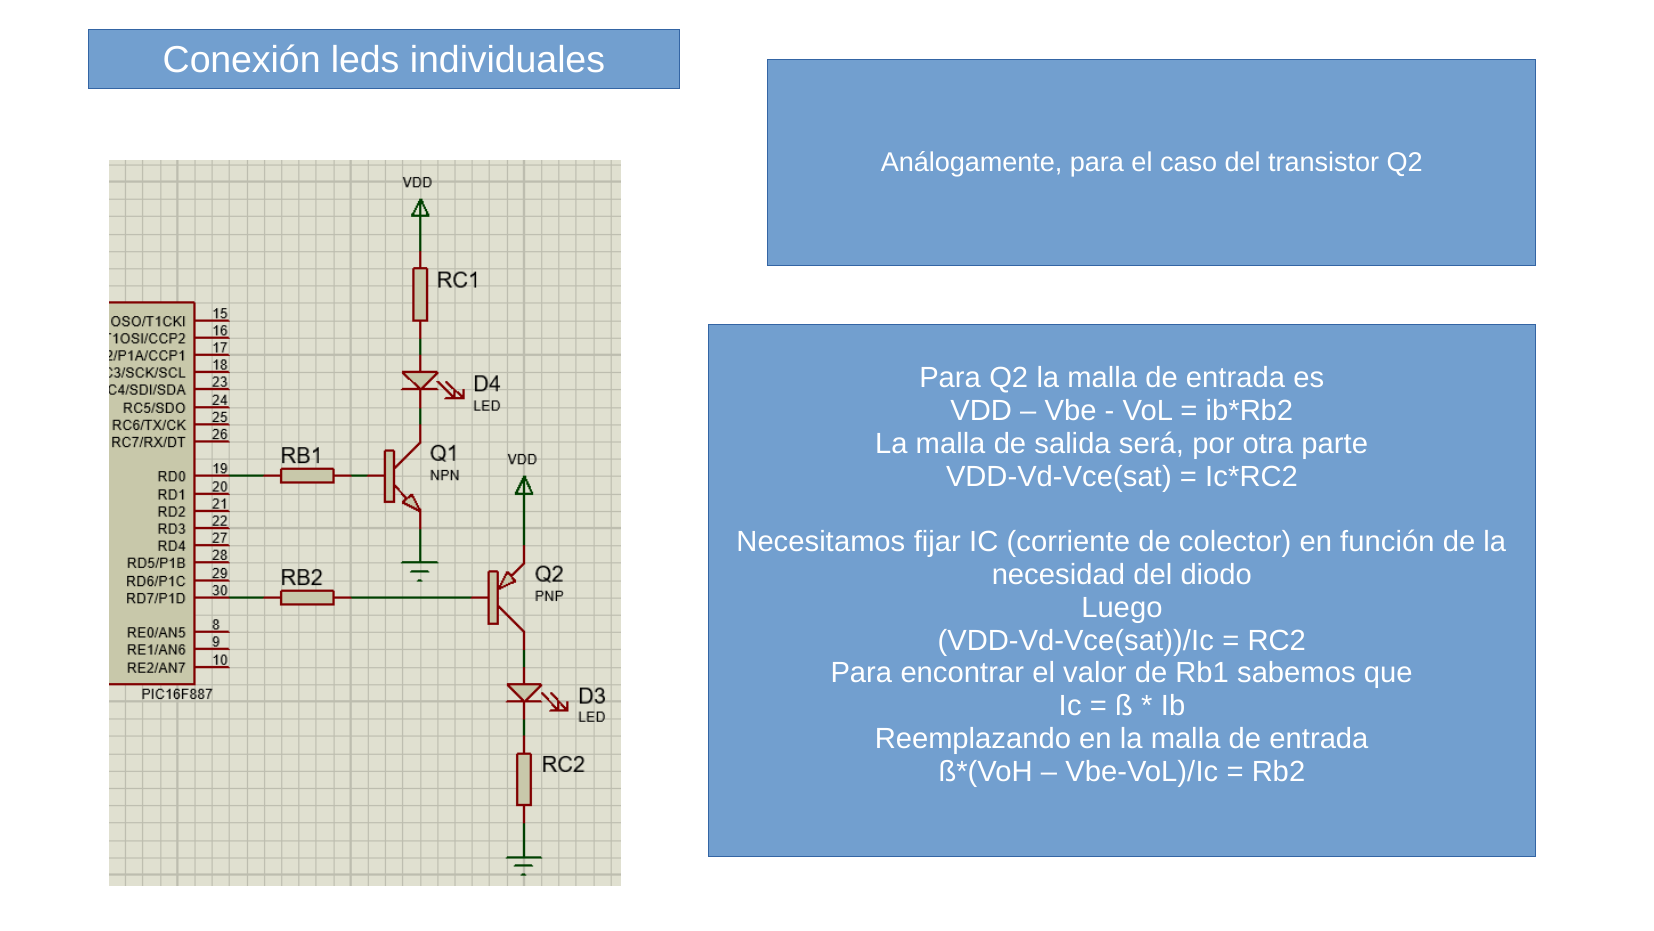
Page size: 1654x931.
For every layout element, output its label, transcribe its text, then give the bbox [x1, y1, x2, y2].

text_box Para Q2 la malla de entrada es VDD – Vbe - VoL = ib*Rb2 La malla de salida será, por otra parte VDD-Vd-Vce(sat) = Ic*RC2 Necesitamos fijar IC (corriente de colector) en función de la necesidad del diodo Luego (VDD-Vd-Vce(sat))/Ic = RC2 Para encontrar el valor de Rb1 sabemos que Ic = ß * Ib Reemplazando en la malla de entrada ß*(VoH – Vbe-VoL)/Ic = Rb2 [708, 324, 1536, 857]
text_box Análogamente, para el caso del transistor Q2 [767, 59, 1536, 266]
picture [109, 160, 621, 886]
text_box Conexión leds individuales [88, 29, 680, 89]
